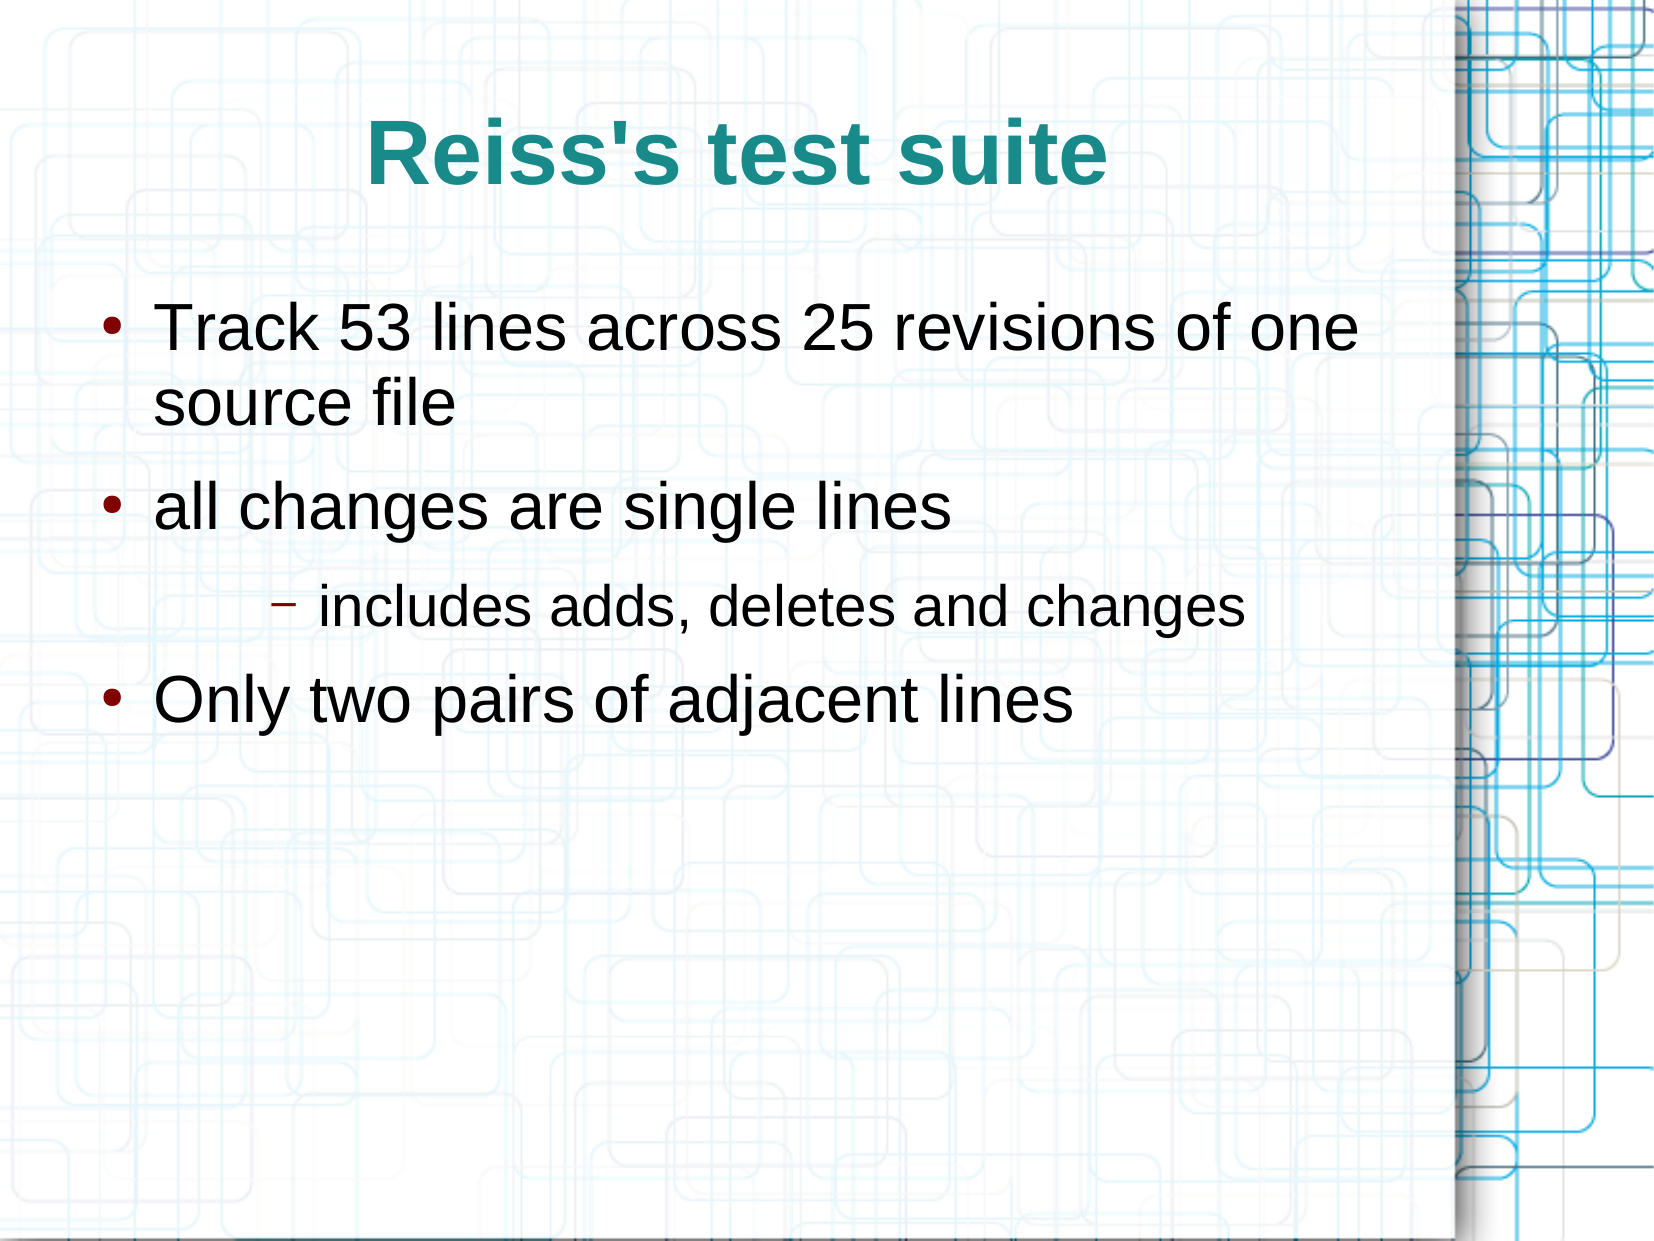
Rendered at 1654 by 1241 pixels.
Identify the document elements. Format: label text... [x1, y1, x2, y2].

picture [0, 0, 1654, 1241]
title Reiss's test suite [59, 56, 1418, 250]
list Track 53 lines across 25 revisions of one source file all changes are single lines includes adds, deletes and changes Only two pairs of adjacent lines [82, 290, 1418, 1094]
